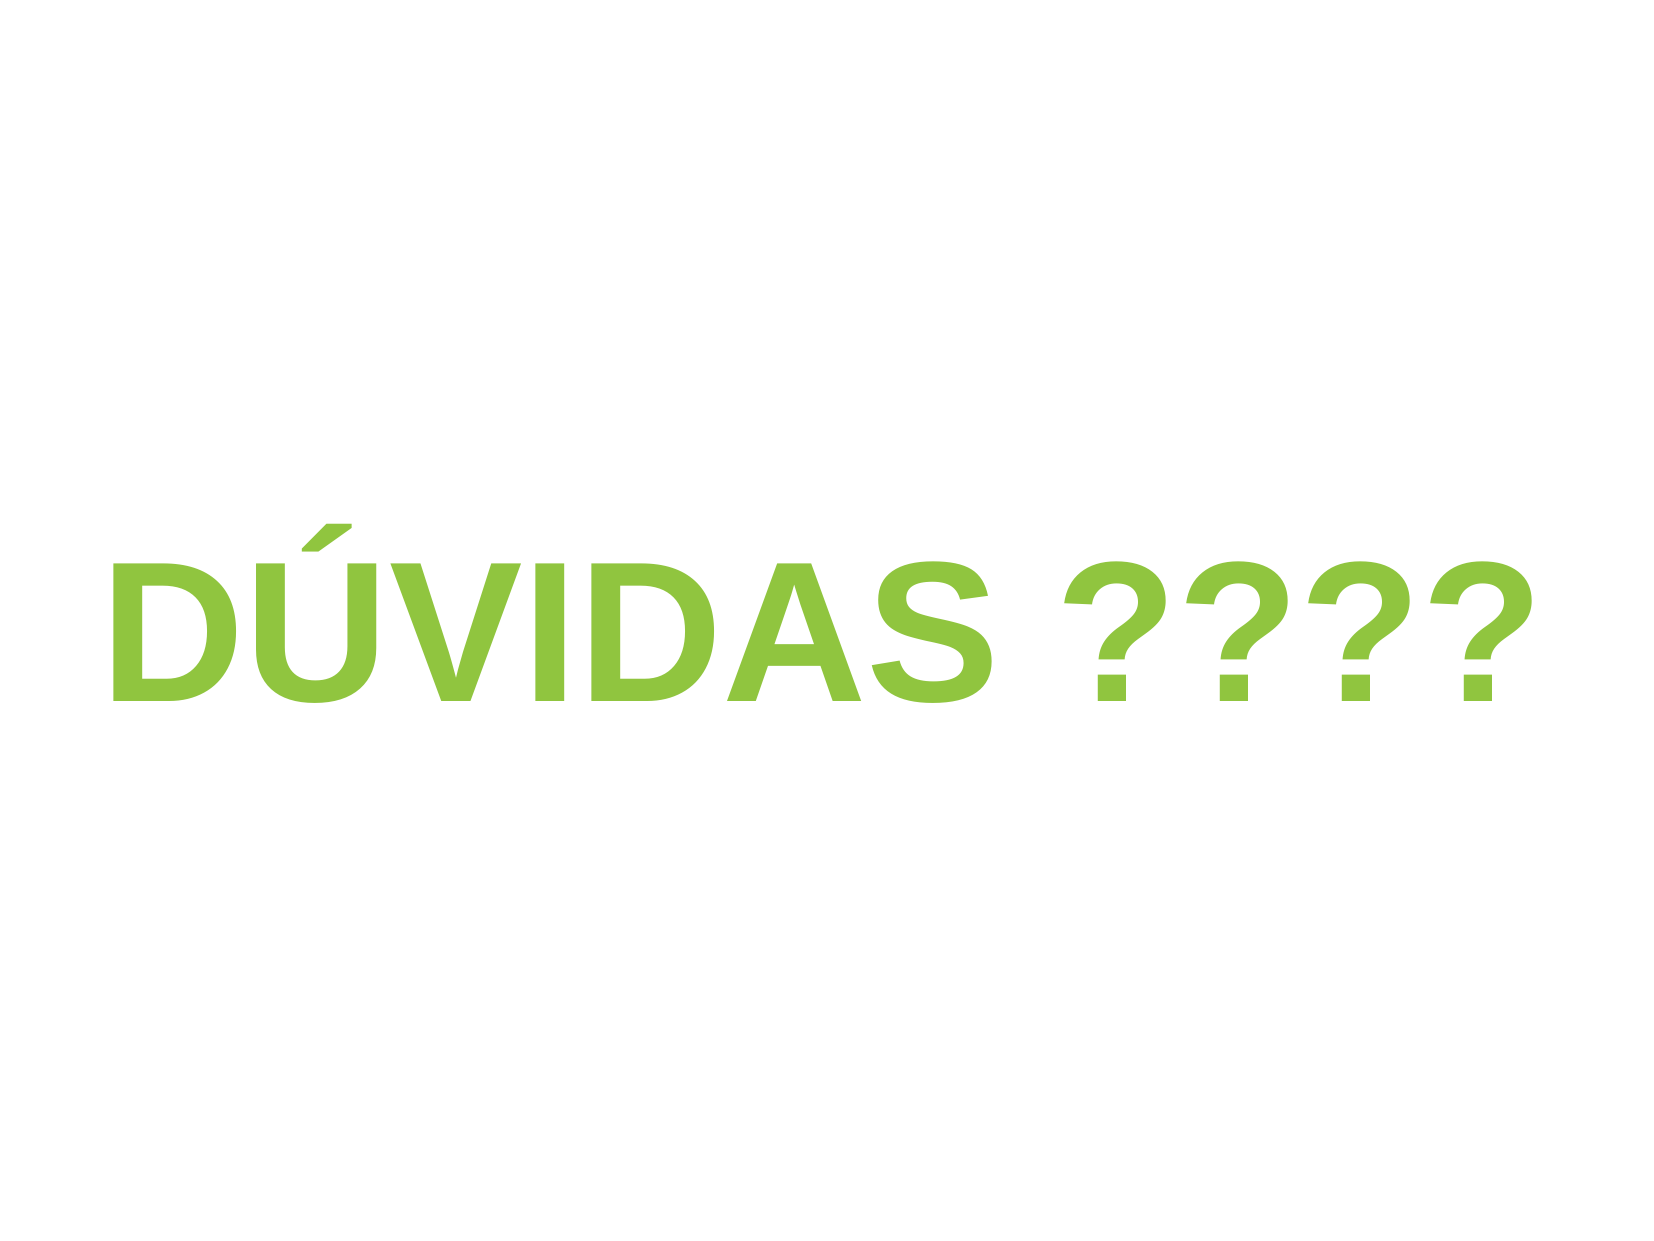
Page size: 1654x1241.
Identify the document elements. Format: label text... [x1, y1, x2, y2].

title DÚVIDAS ???? [94, 520, 1583, 745]
